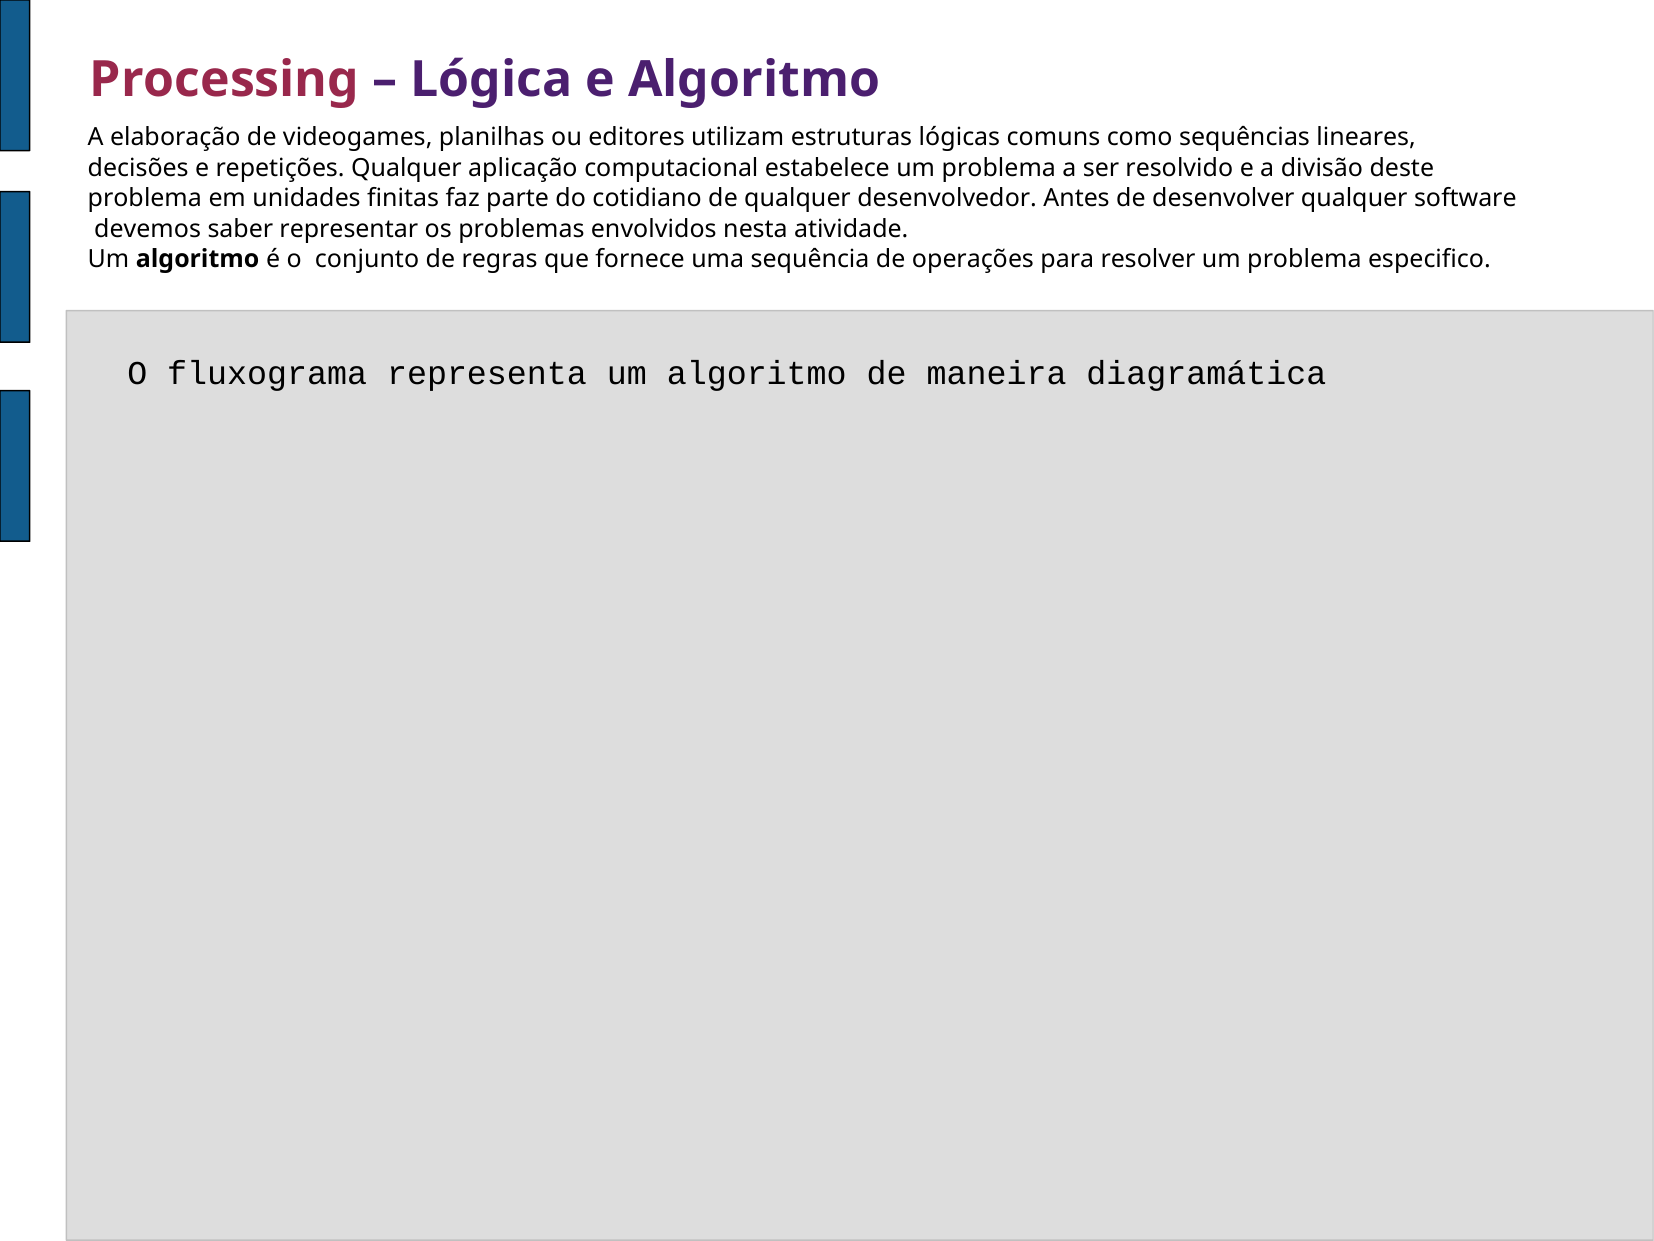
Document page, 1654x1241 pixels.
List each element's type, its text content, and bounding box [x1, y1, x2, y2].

text_box Processing – Lógica e Algoritmo [74, 37, 1000, 112]
text_box A elaboração de videogames, planilhas ou editores utilizam estruturas lógicas comuns como sequências lineares, decisões e repetições. Qualquer aplicação computacional estabelece um problema a ser resolvido e a divisão deste problema em unidades finitas faz parte do cotidiano de qualquer desenvolvedor. Antes de desenvolver qualquer software devemos saber representar os problemas envolvidos nesta atividade. Um algoritmo é o conjunto de regras que fornece uma sequência de operações para resolver um problema especifico. [72, 112, 1613, 263]
text_box O fluxograma representa um algoritmo de maneira diagramática [112, 345, 1543, 1111]
